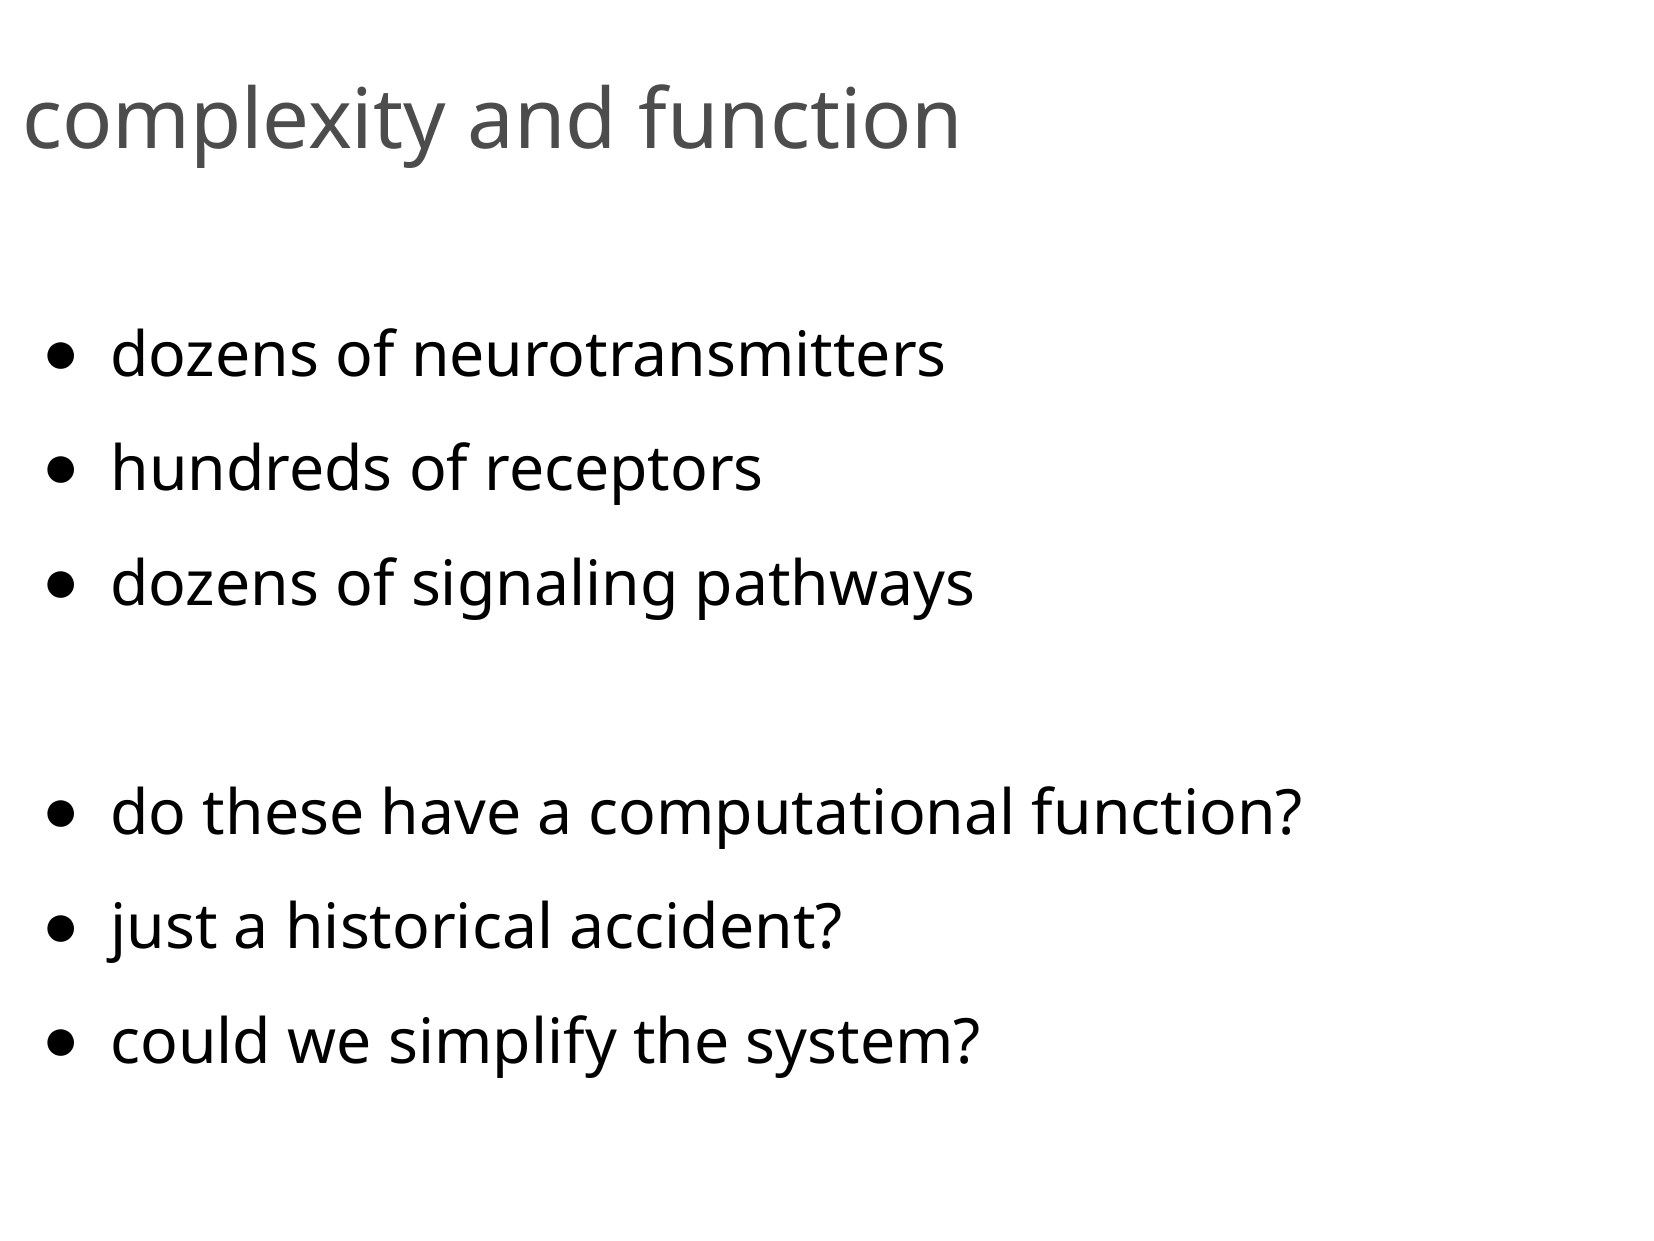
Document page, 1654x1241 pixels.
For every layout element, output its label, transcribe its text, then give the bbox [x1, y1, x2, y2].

title complexity and function [22, 19, 1654, 213]
list dozens of neurotransmitters hundreds of receptors dozens of signaling pathways do these have a computational function? just a historical accident? could we simplify the system? [25, 226, 1654, 1166]
